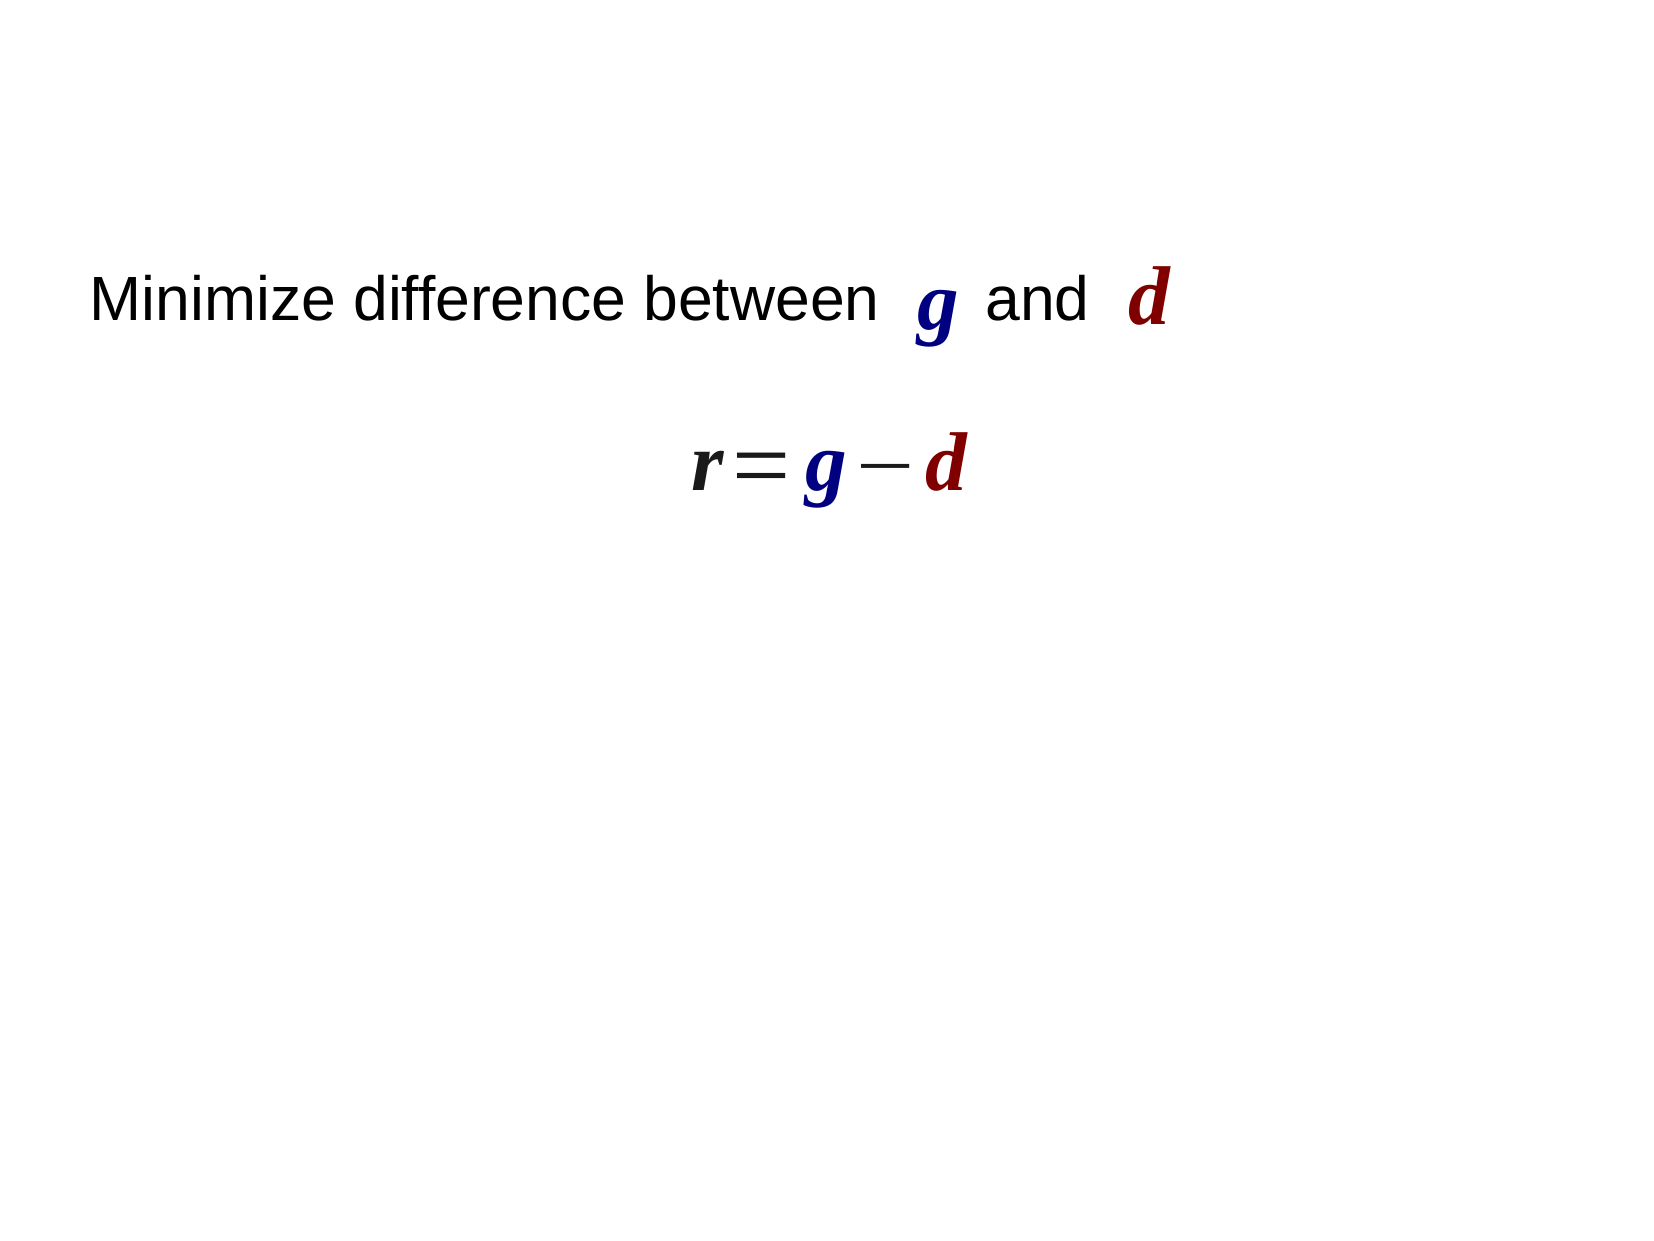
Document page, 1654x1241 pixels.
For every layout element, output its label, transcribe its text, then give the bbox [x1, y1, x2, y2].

chart [1115, 243, 1176, 351]
chart [679, 409, 974, 517]
chart [903, 249, 966, 357]
text_box Minimize difference between [75, 256, 897, 350]
text_box and [970, 256, 1105, 350]
